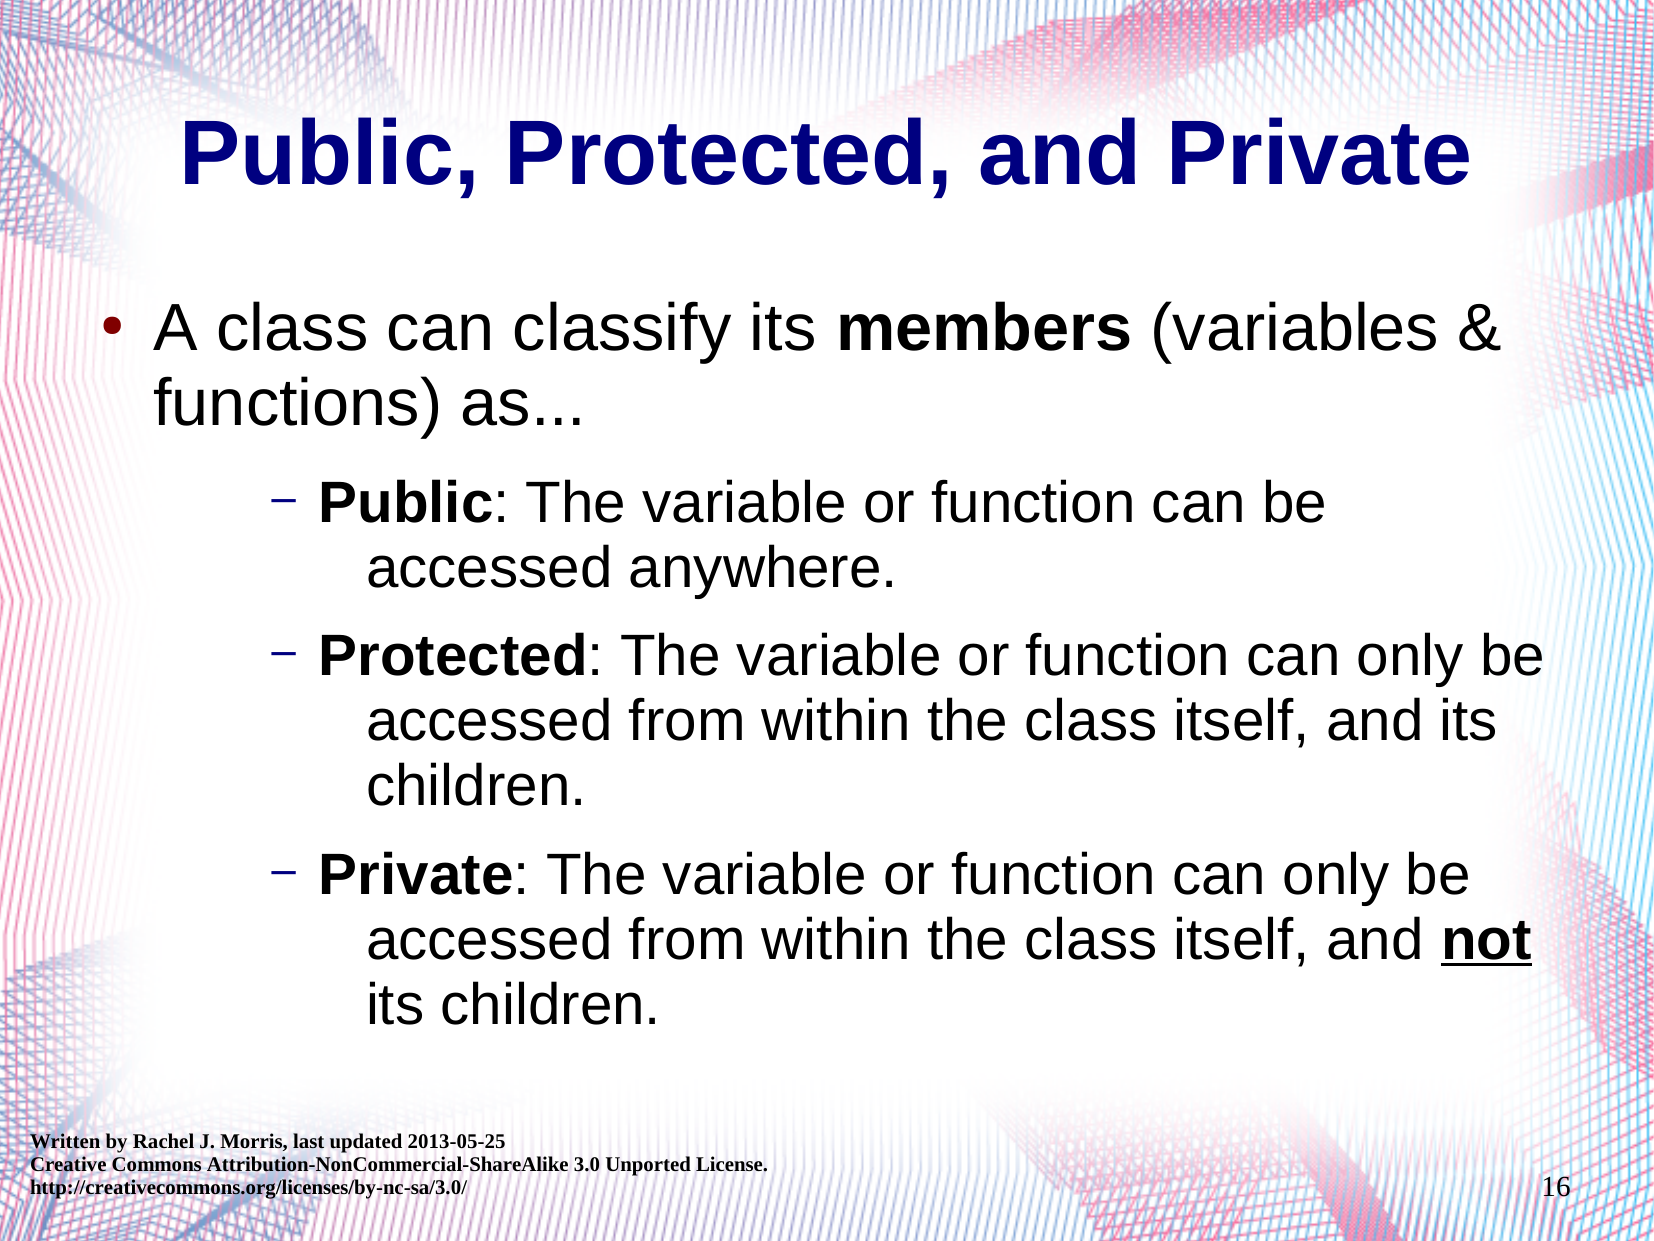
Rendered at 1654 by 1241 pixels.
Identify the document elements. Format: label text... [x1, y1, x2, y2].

title Public, Protected, and Private [82, 49, 1571, 257]
picture [0, 0, 1654, 1241]
list A class can classify its members (variables & functions) as... Public: The variable or function can be accessed anywhere. Protected: The variable or function can only be accessed from within the class itself, and its children. Private: The variable or function can only be accessed from within the class itself, and not its children. [82, 290, 1571, 1037]
